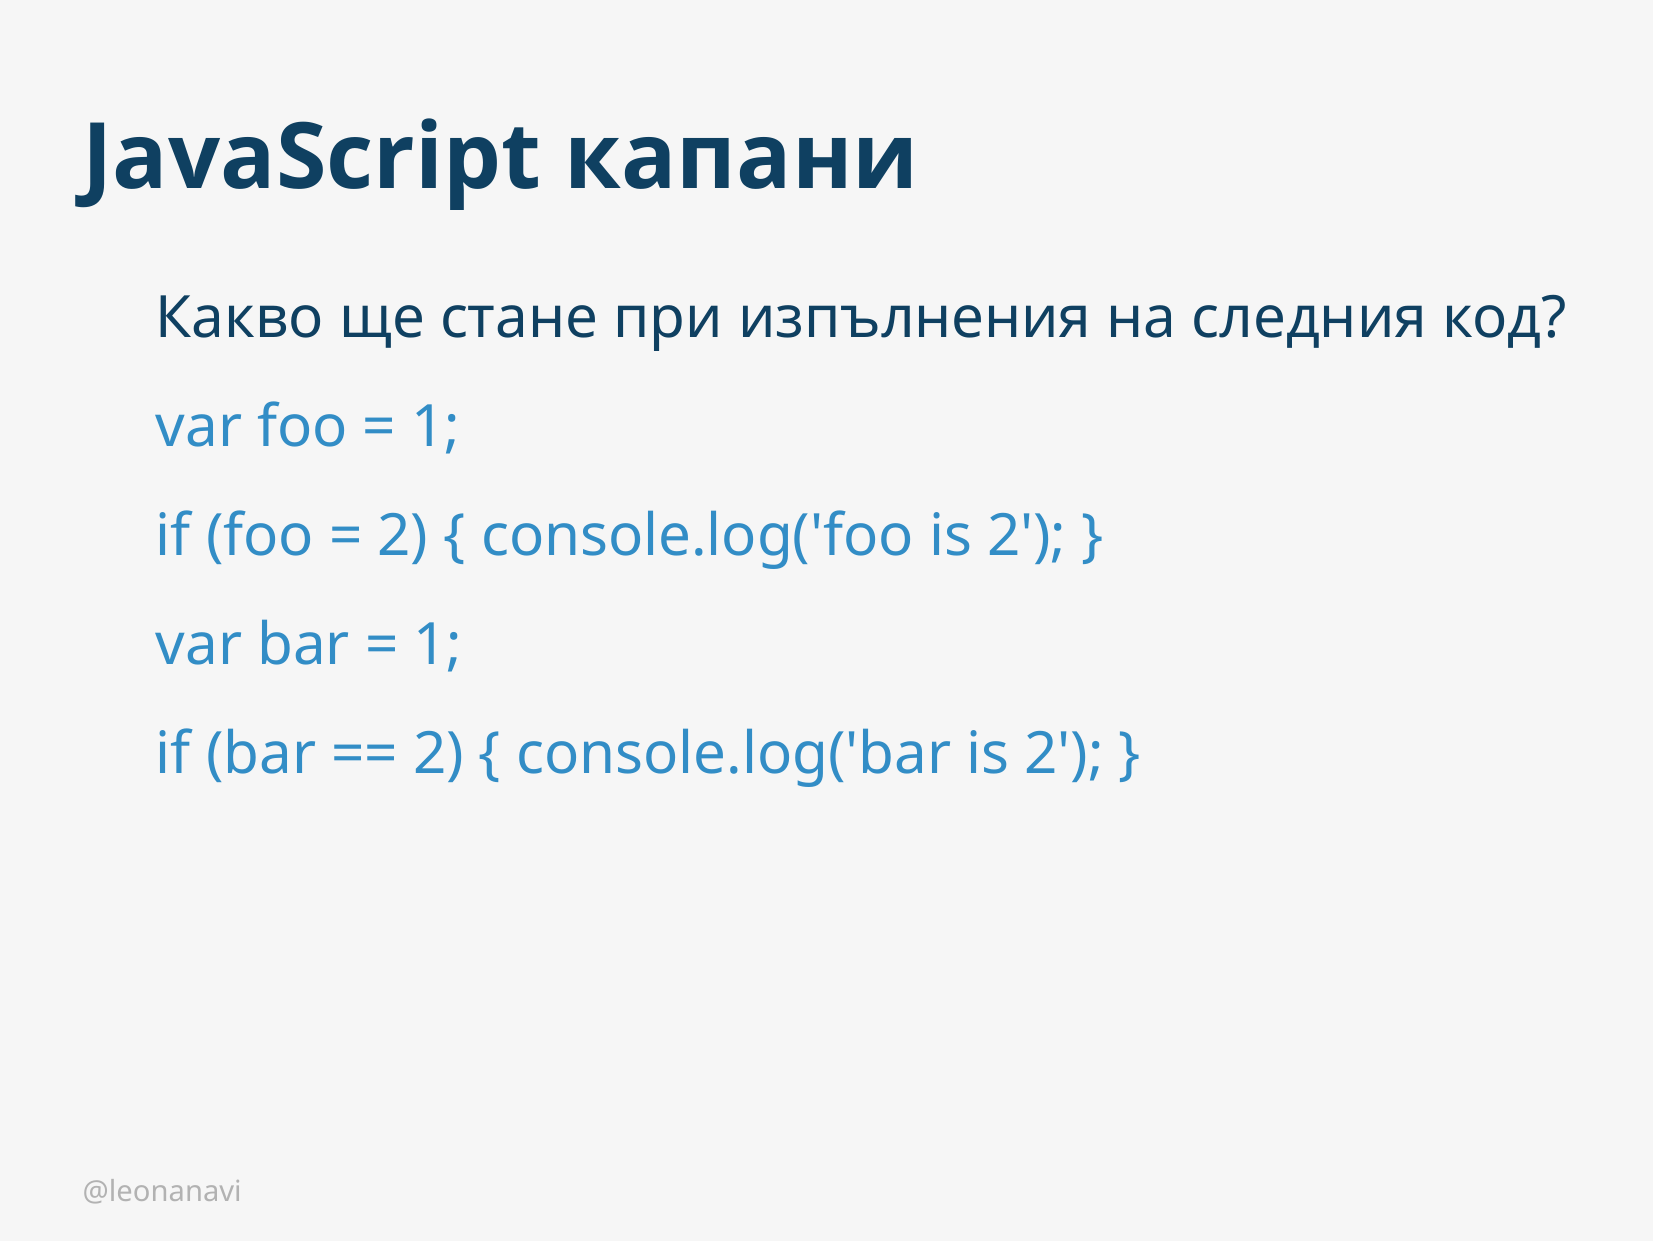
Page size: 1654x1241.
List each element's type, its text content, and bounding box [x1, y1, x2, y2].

text_box Какво ще стане при изпълнения на следния код? var foo = 1; if (foo = 2) { console.log('foo is 2'); } var bar = 1; if (bar == 2) { console.log('bar is 2'); } [105, 267, 1621, 1201]
title JavaScript капани [82, 49, 1571, 257]
